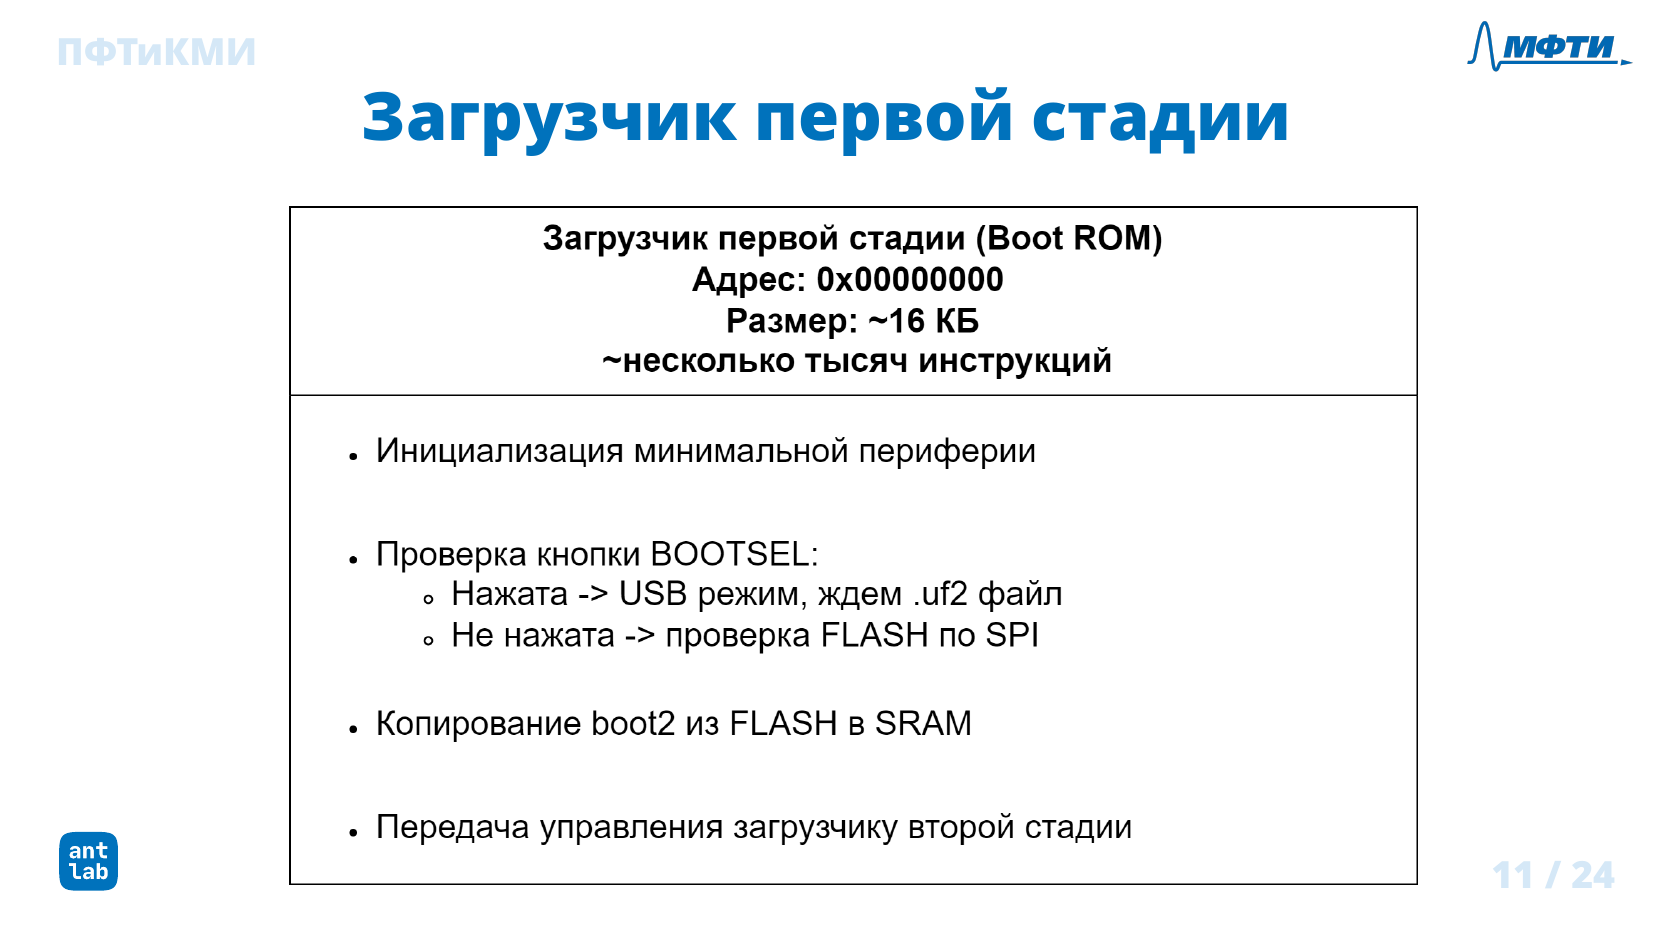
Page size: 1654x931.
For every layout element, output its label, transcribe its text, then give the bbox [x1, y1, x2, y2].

picture [1446, 0, 1654, 93]
title Загрузчик первой стадии [82, 20, 1571, 209]
picture [289, 206, 1418, 885]
